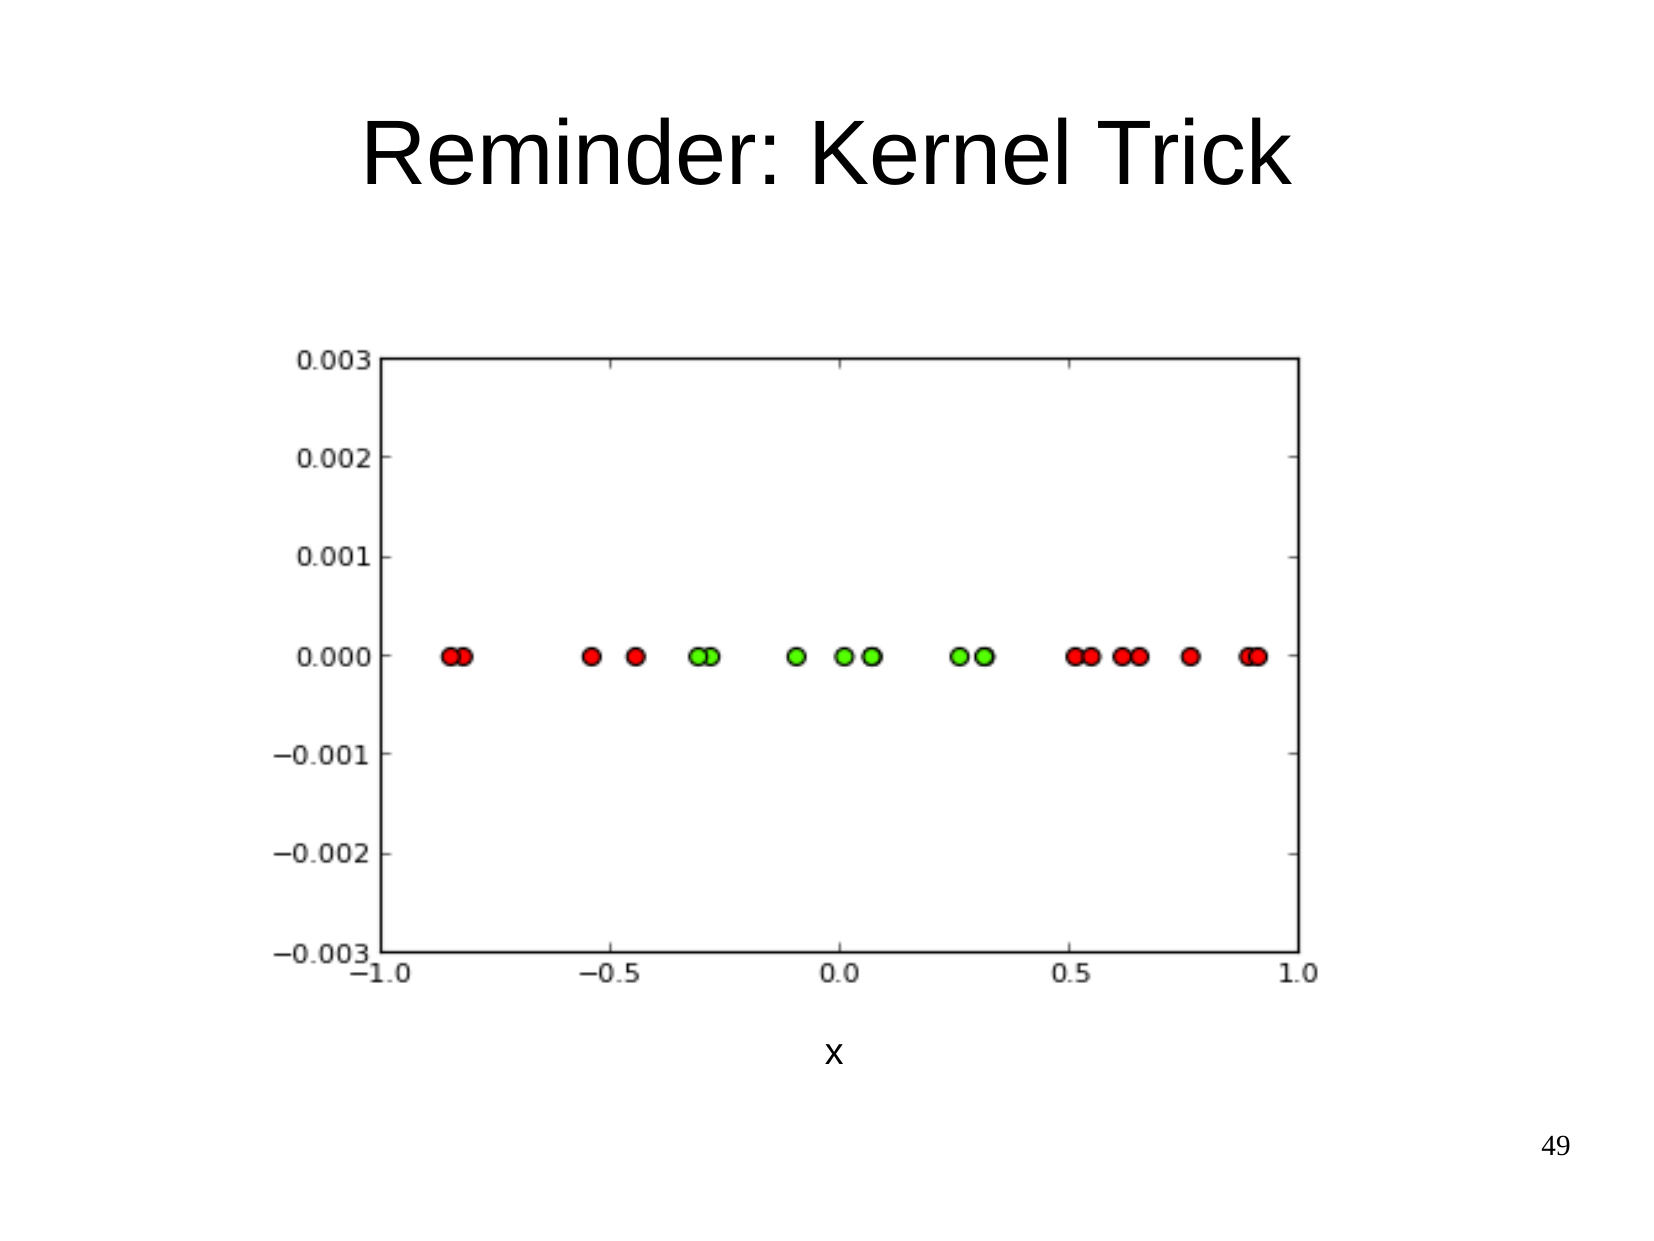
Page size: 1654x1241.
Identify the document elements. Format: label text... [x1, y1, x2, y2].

title Reminder: Kernel Trick [82, 49, 1571, 257]
text_box x [810, 1023, 931, 1081]
picture [235, 284, 1419, 1051]
